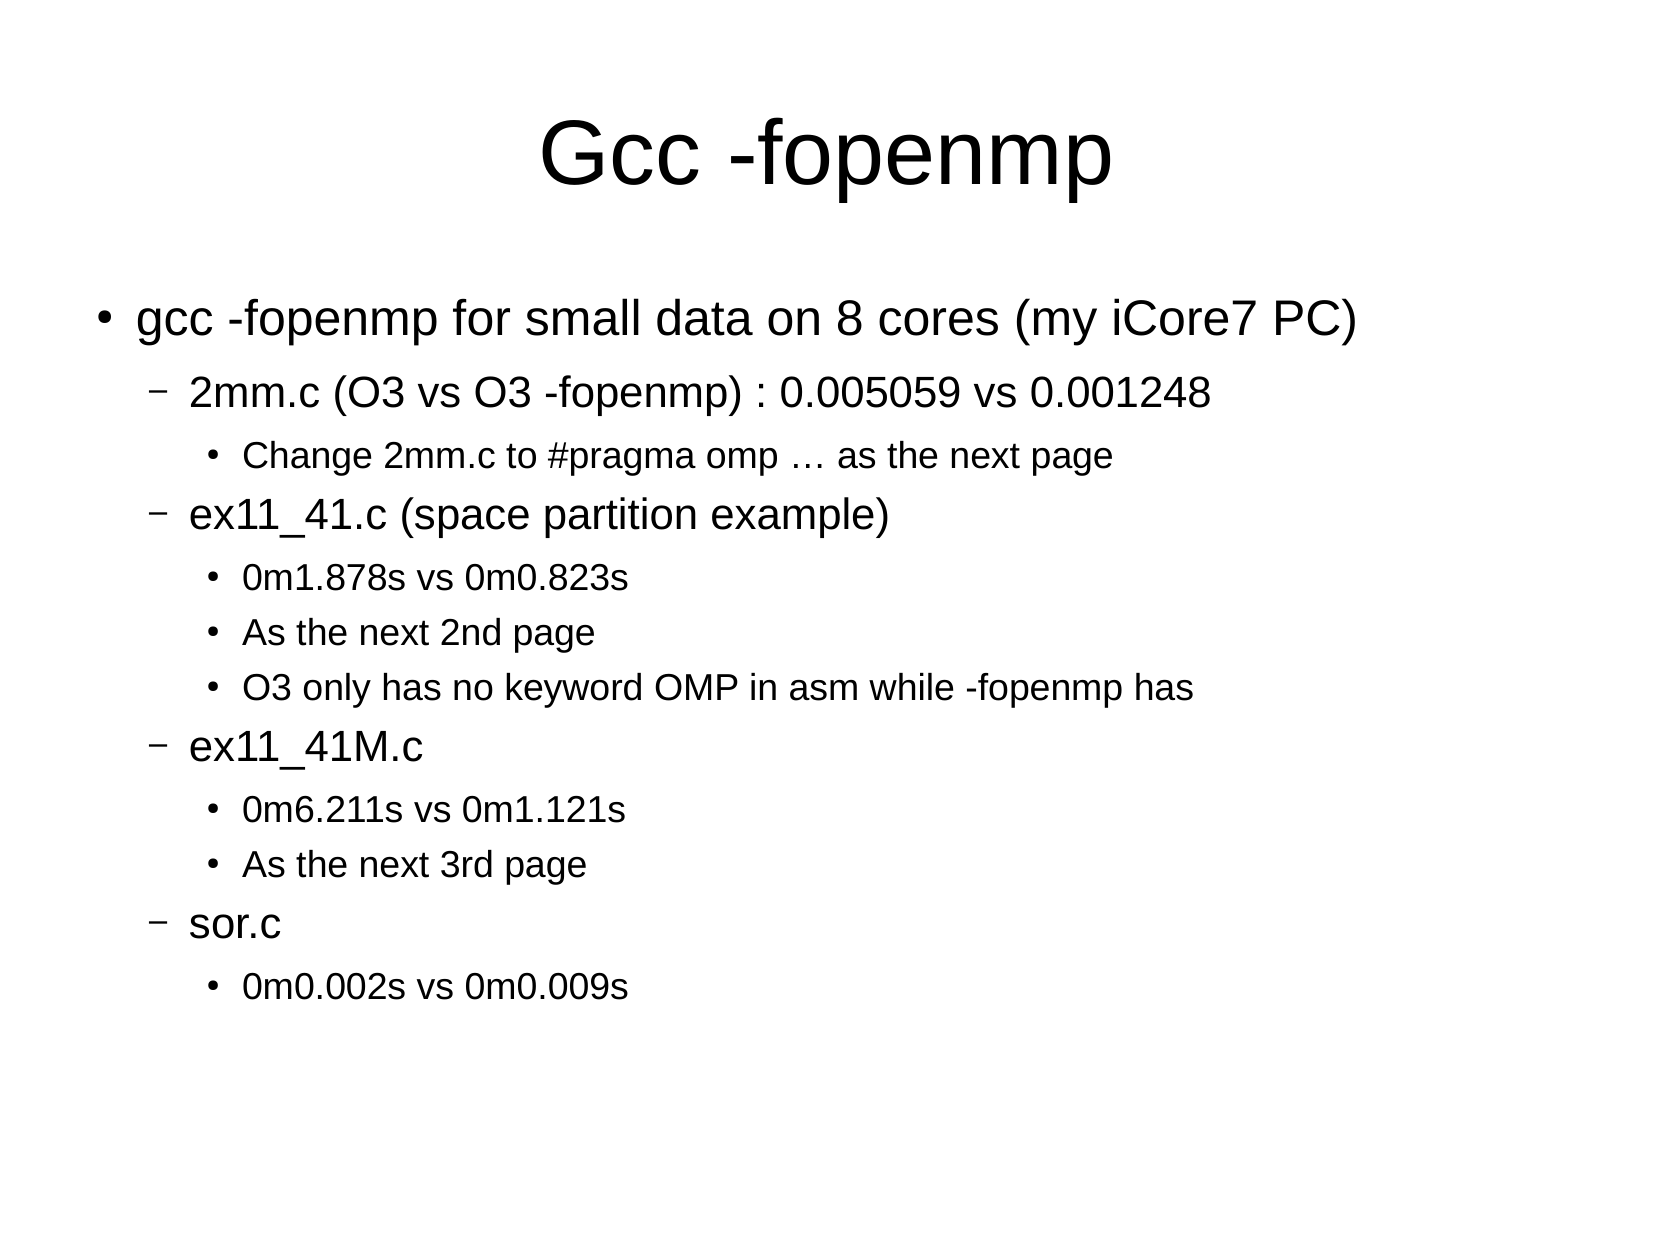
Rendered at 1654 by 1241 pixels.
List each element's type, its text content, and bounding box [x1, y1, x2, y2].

title Gcc -fopenmp [82, 49, 1571, 257]
list gcc -fopenmp for small data on 8 cores (my iCore7 PC) 2mm.c (O3 vs O3 -fopenmp) : 0.005059 vs 0.001248 Change 2mm.c to #pragma omp … as the next page ex11_41.c (space partition example) 0m1.878s vs 0m0.823s As the next 2nd page O3 only has no keyword OMP in asm while -fopenmp has ex11_41M.c 0m6.211s vs 0m1.121s As the next 3rd page sor.c 0m0.002s vs 0m0.009s [82, 290, 1538, 1010]
